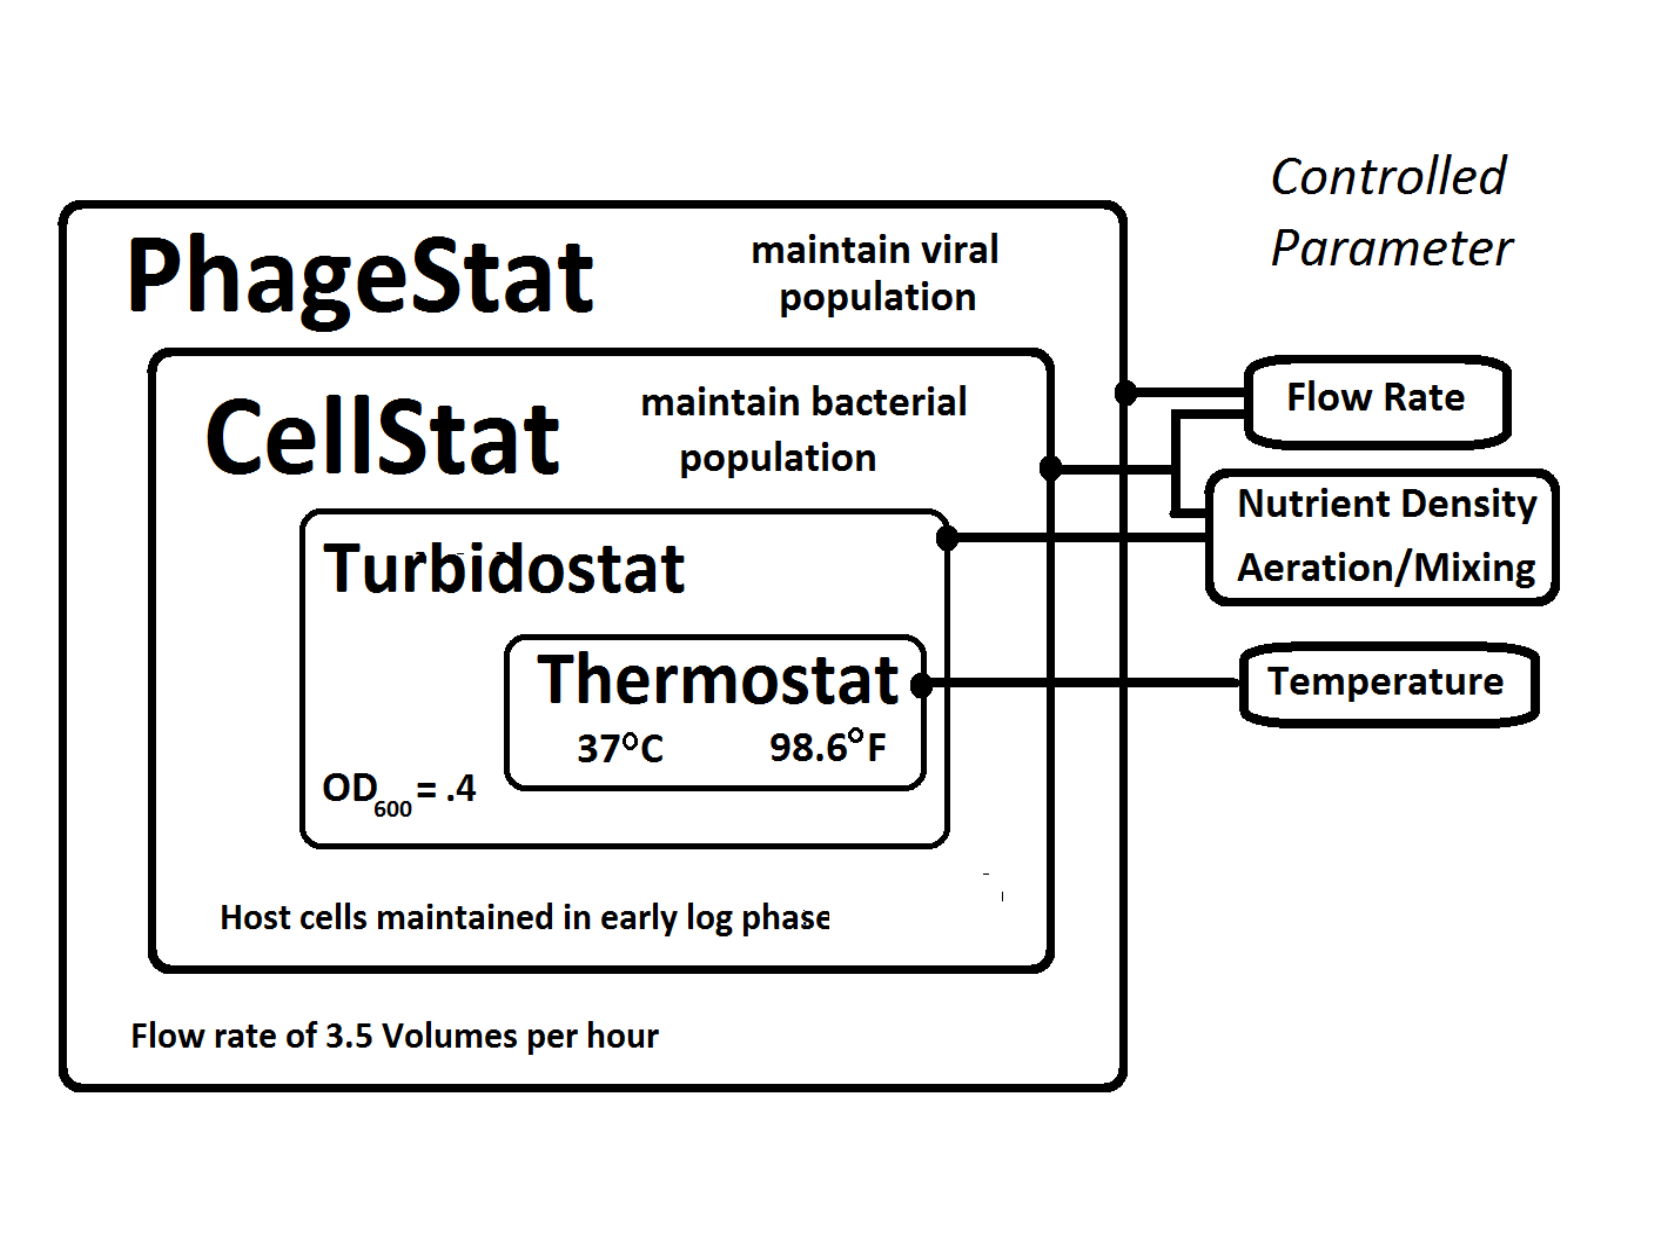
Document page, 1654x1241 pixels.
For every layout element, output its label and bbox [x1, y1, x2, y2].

picture [0, 89, 1654, 1194]
